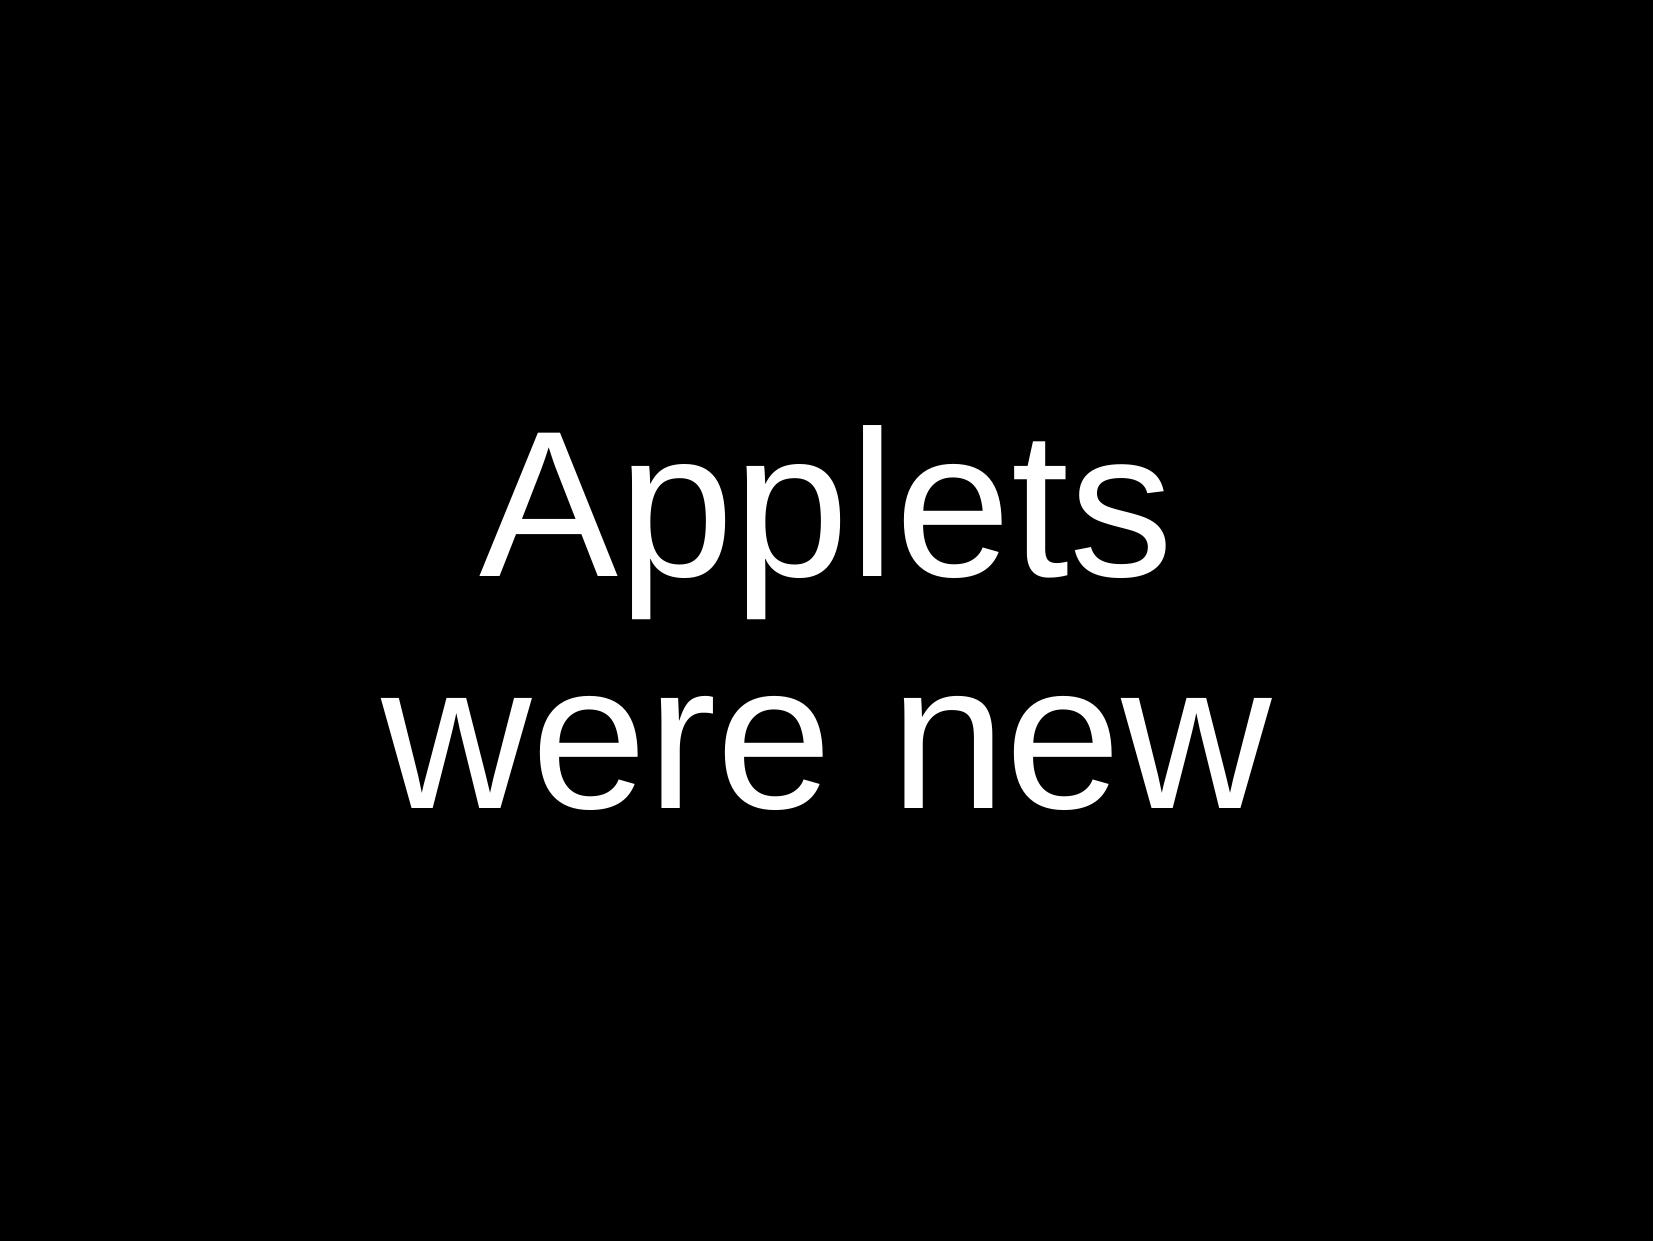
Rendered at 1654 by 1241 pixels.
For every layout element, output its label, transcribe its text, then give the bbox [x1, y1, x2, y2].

title Applets were new [82, 101, 1571, 1140]
